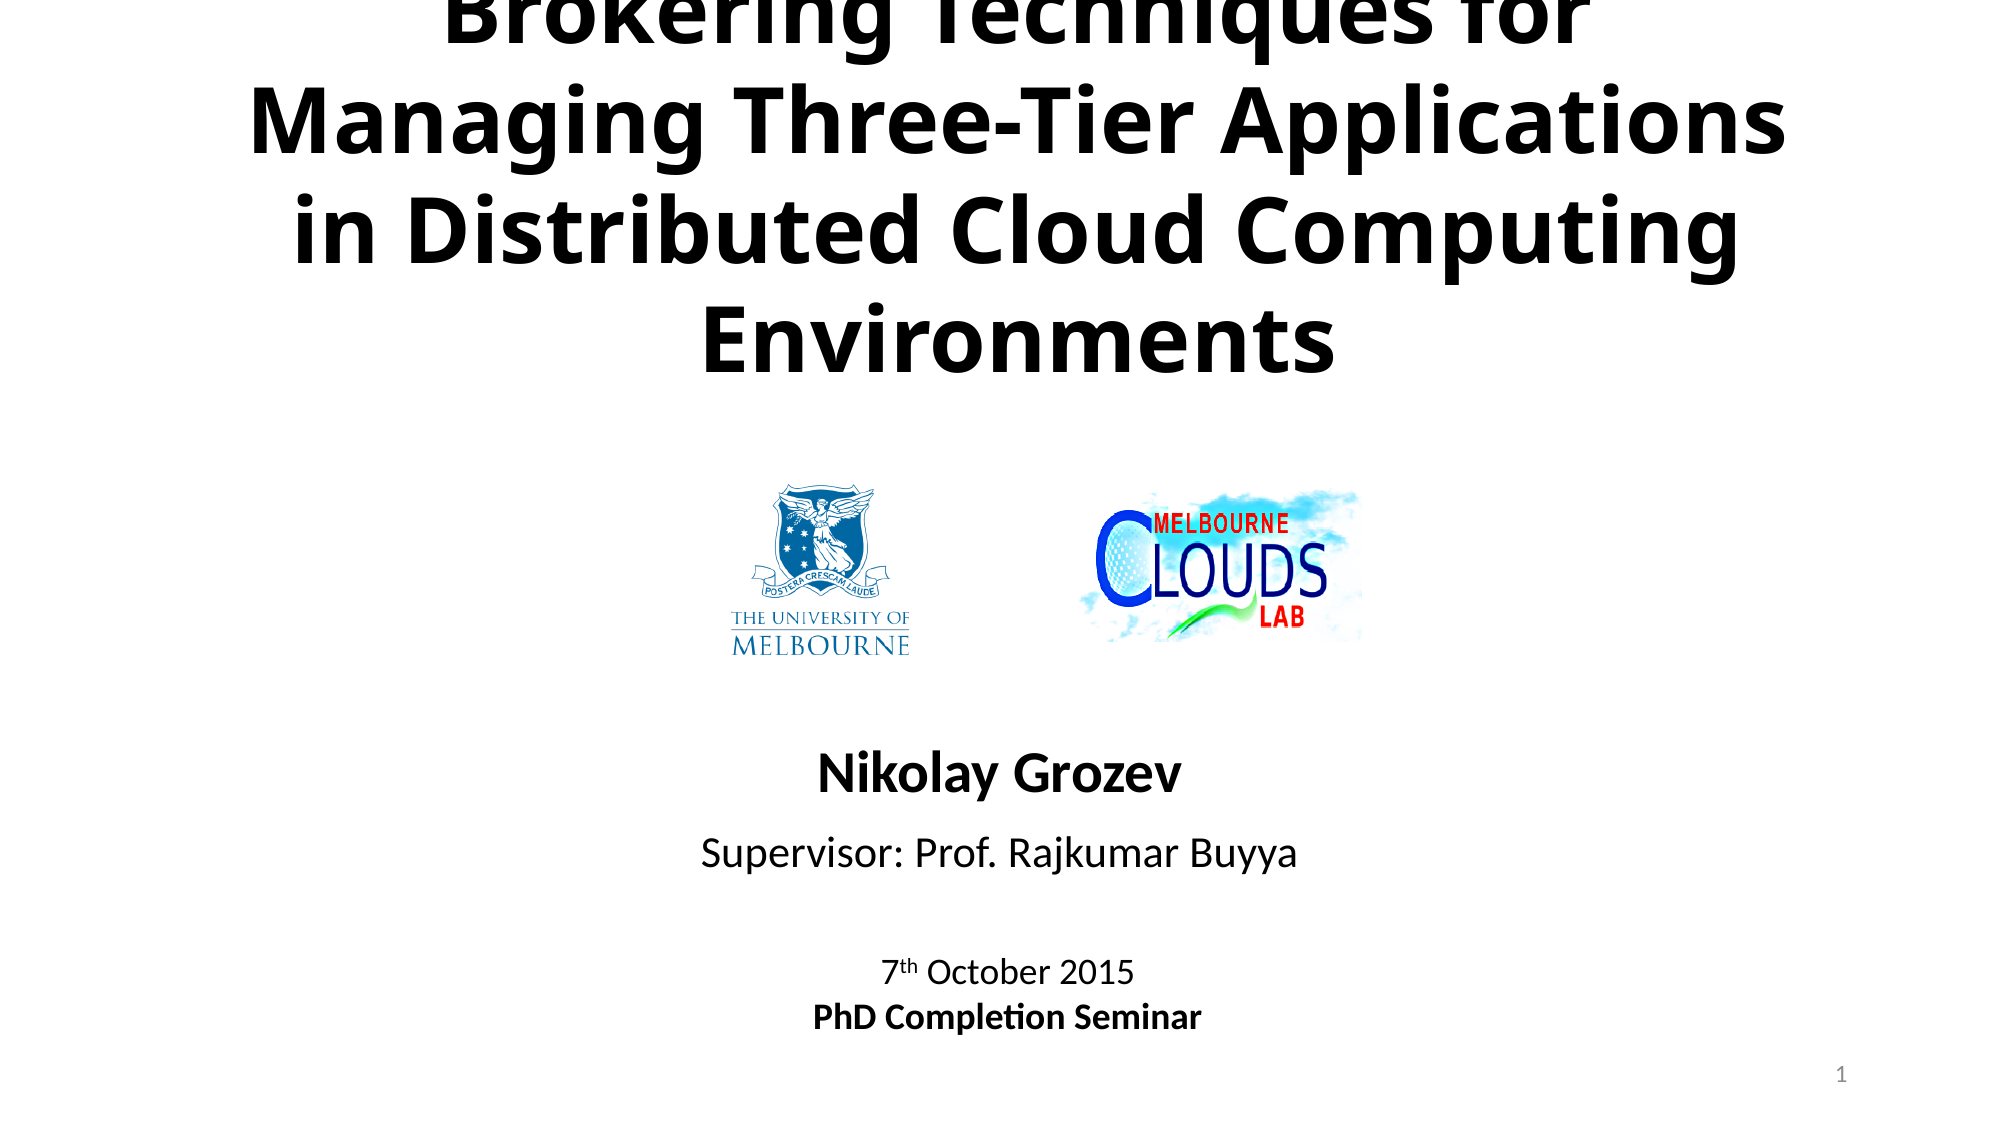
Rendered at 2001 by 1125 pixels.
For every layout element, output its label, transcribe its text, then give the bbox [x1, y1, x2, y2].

subtitle Nikolay Grozev Supervisor: Prof. Rajkumar Buyya [249, 725, 1750, 885]
picture [731, 484, 909, 655]
picture [1072, 486, 1362, 642]
slide_number <number> [1412, 1042, 1863, 1103]
text_box 7th October 2015 PhD Completion Seminar [798, 940, 1218, 1046]
title Brokering Techniques for Managing Three-Tier Applications in Distributed Cloud Computing Environments [223, 98, 1812, 399]
